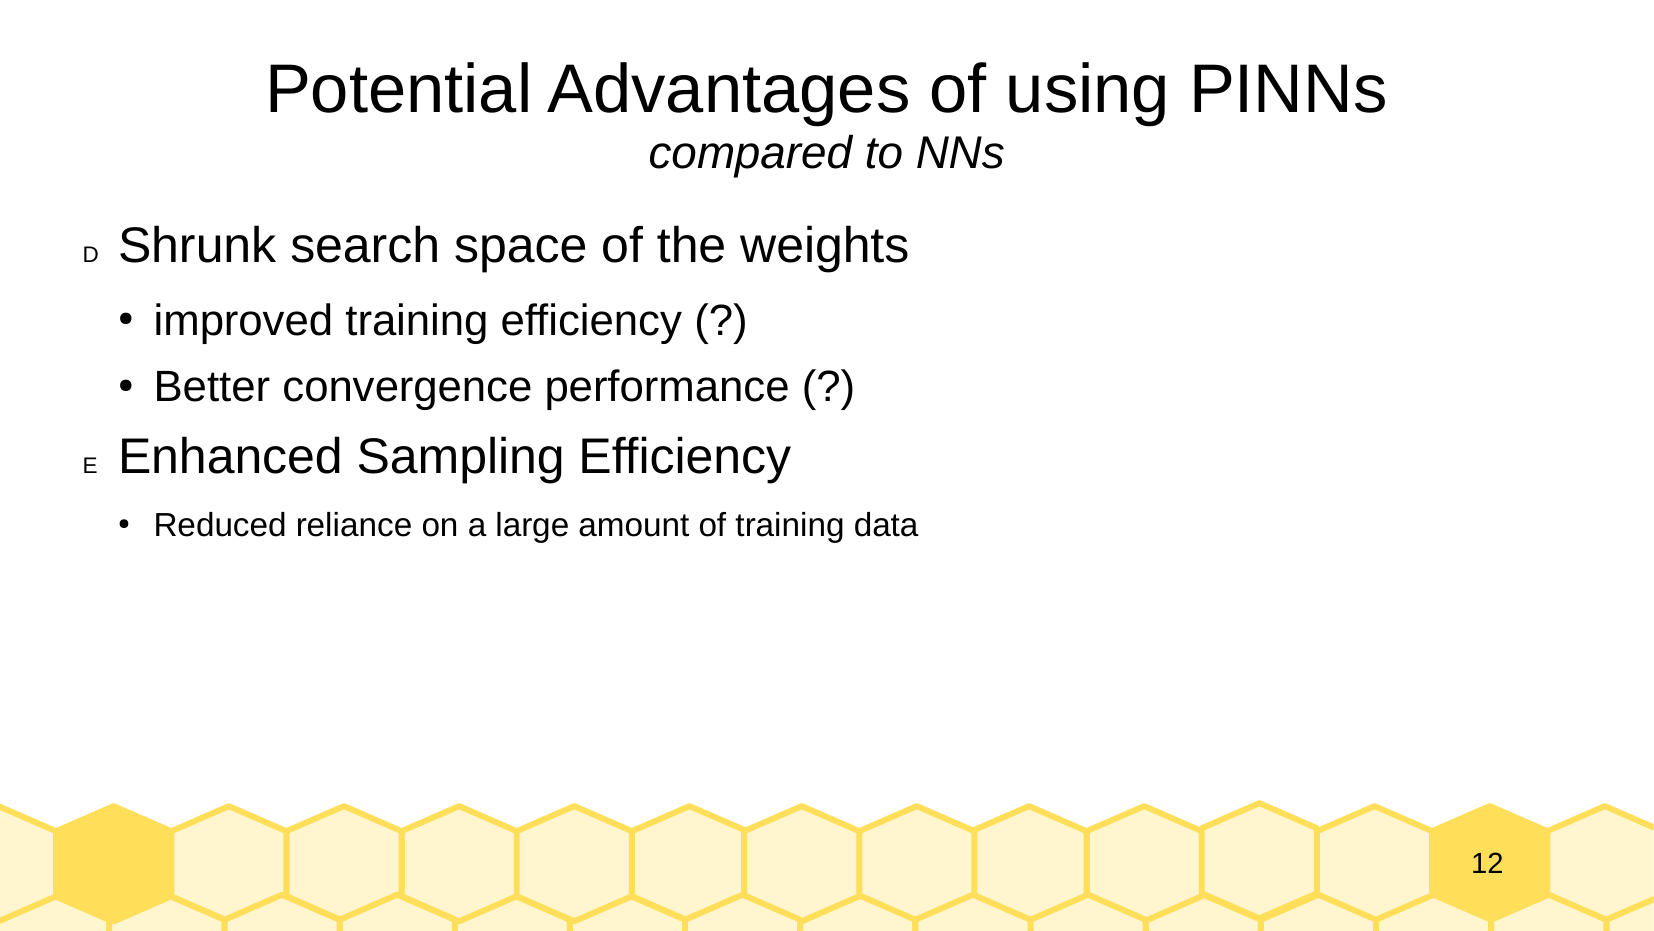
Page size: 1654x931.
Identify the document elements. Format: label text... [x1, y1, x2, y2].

title Potential Advantages of using PINNs compared to NNs [82, 37, 1571, 193]
list Shrunk search space of the weights improved training efficiency (?) Better convergence performance (?) Enhanced Sampling Efficiency Reduced reliance on a large amount of training data [82, 217, 1571, 758]
